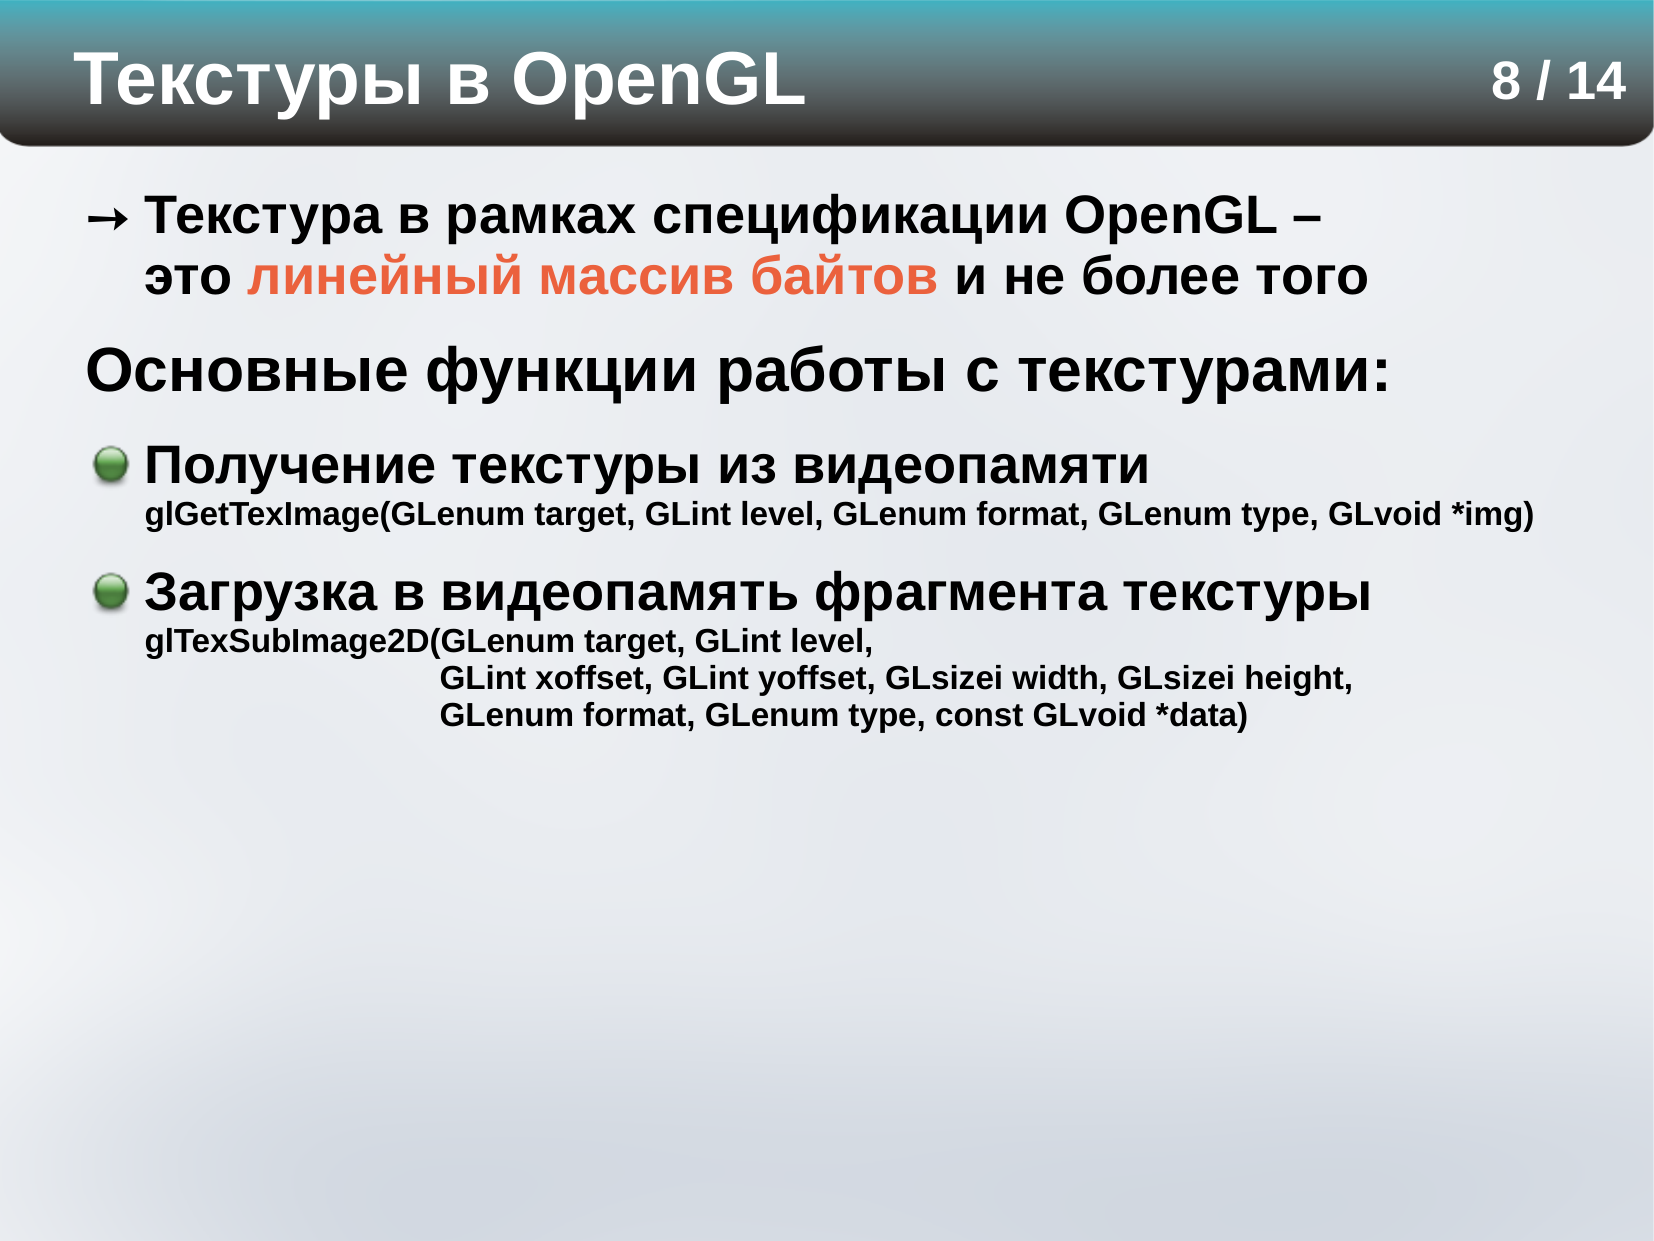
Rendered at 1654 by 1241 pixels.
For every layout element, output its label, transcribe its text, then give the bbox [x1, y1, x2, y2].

text_box <номер> / 14 [1476, 42, 1654, 179]
text_box Текстура в рамках спецификации OpenGL – это линейный массив байтов и не более того Основные функции работы с текстурами: Получение текстуры из видеопамяти glGetTexImage(GLenum target, GLint level, GLenum format, GLenum type, GLvoid *img) Загрузка в видеопамять фрагмента текстуры glTexSubImage2D(GLenum target, GLint level, GLint xoffset, GLint yoffset, GLsizei width, GLsizei height, GLenum format, GLenum type, const GLvoid *data) [70, 177, 1595, 741]
picture [0, 0, 1654, 1241]
text_box Текстуры в OpenGL [59, 29, 916, 129]
